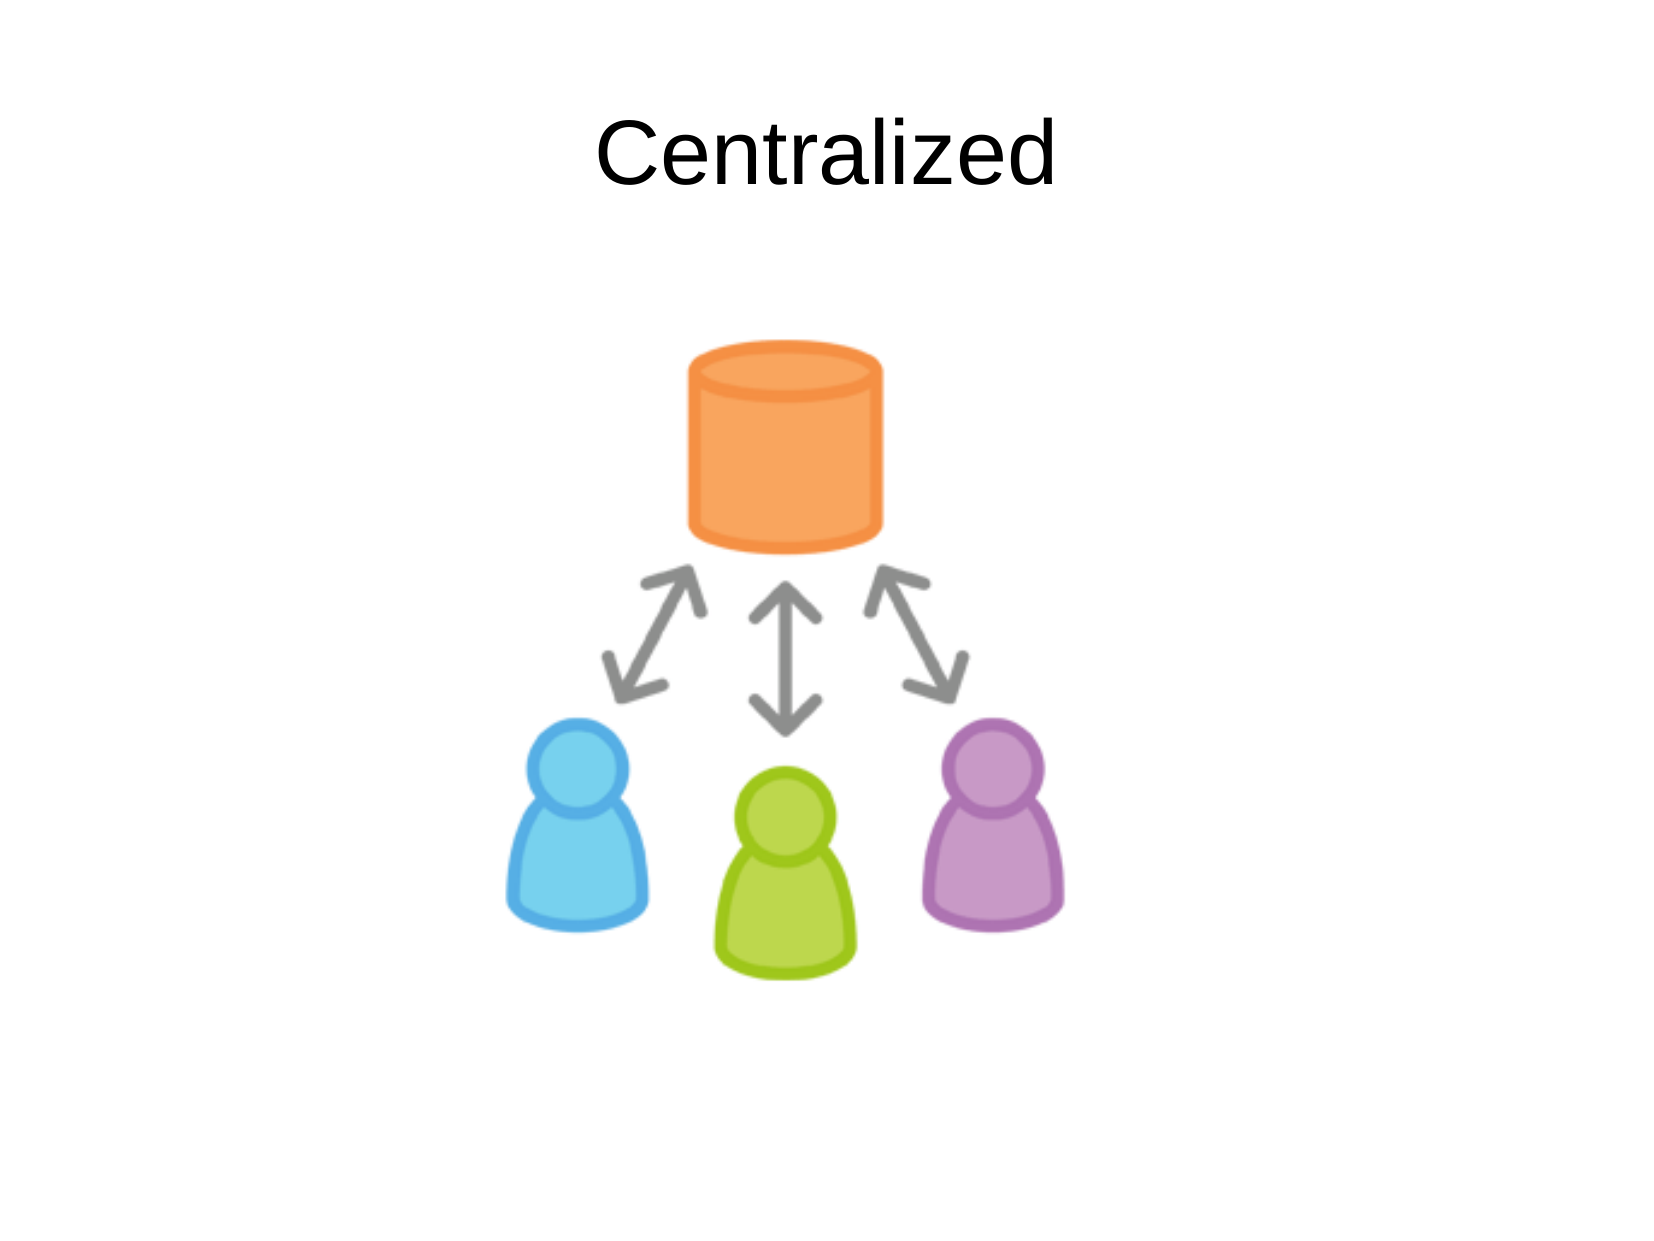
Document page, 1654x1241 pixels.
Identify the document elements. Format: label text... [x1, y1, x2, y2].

title Centralized [82, 49, 1571, 257]
picture [439, 290, 1181, 1010]
